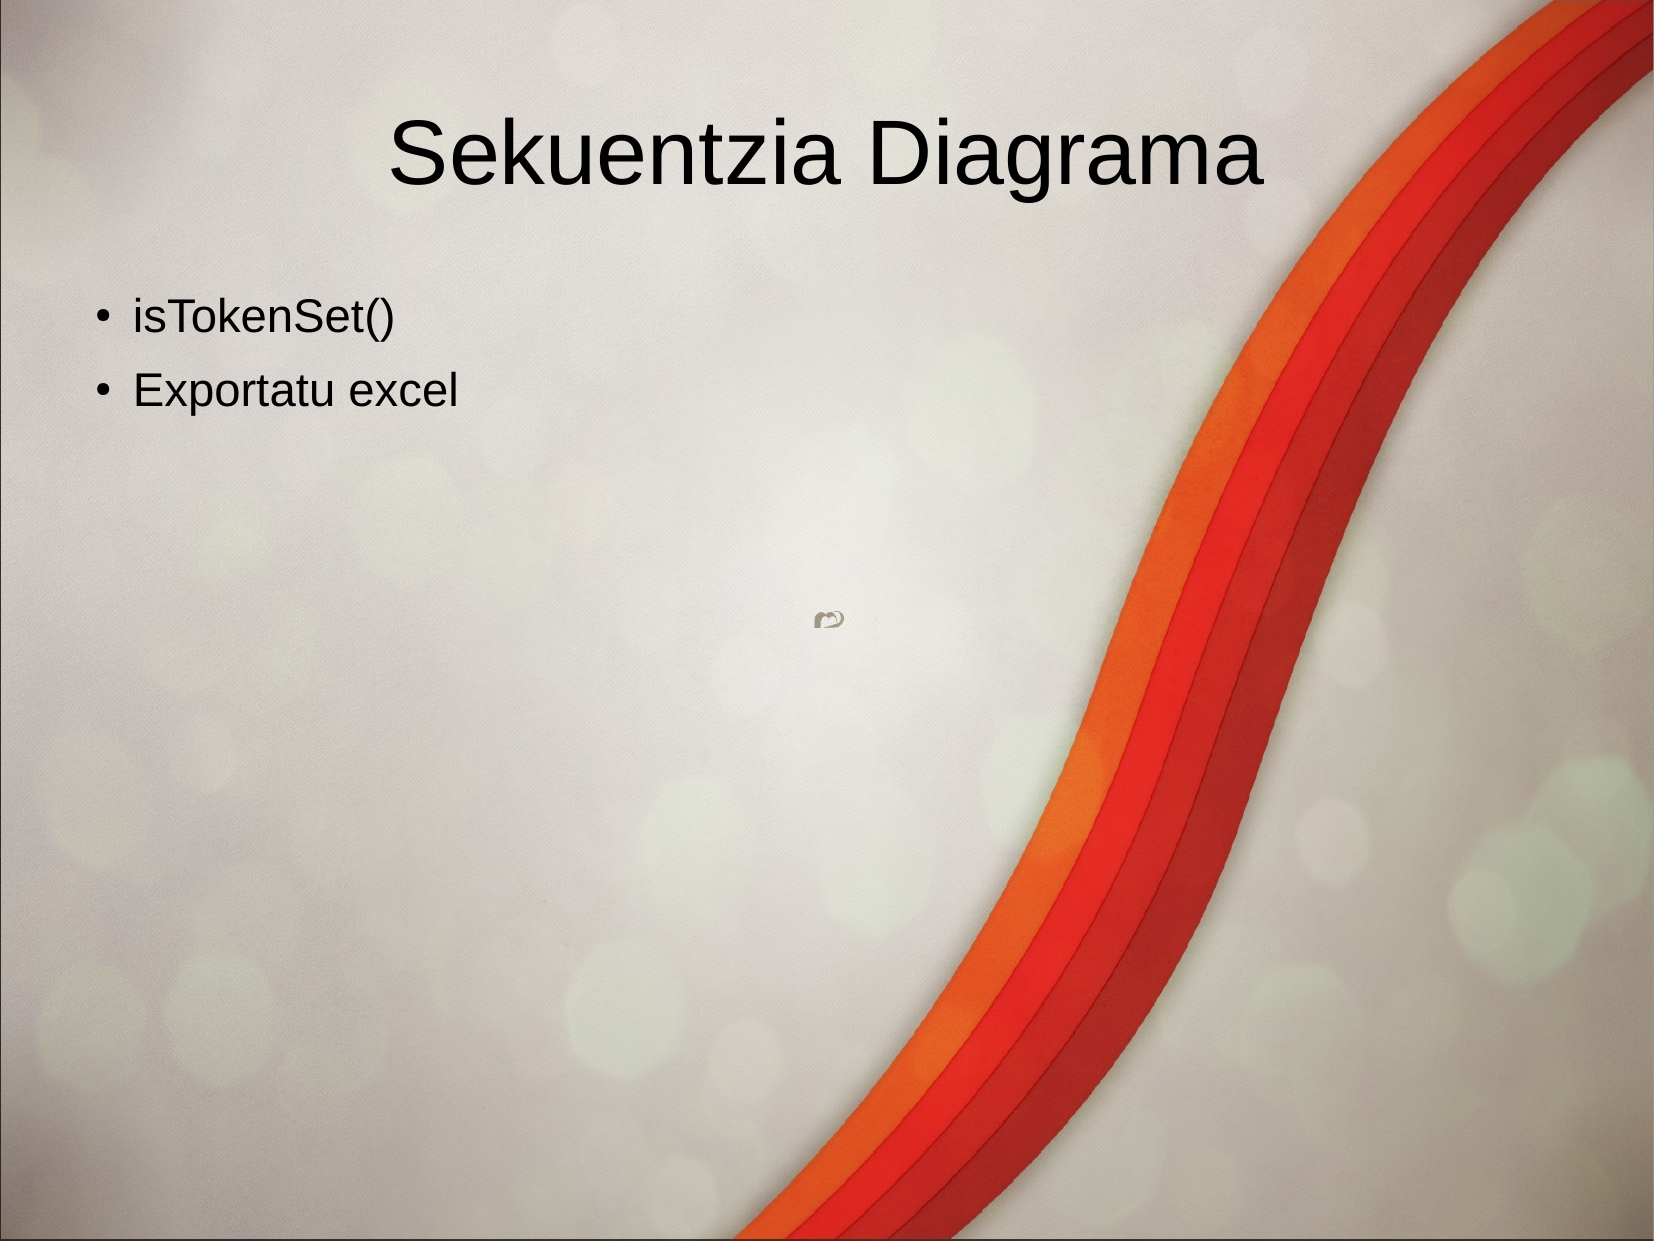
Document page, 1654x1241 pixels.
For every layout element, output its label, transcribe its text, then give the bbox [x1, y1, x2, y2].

list isTokenSet() Exportatu excel [82, 290, 461, 426]
picture [0, 0, 1654, 1241]
title Sekuentzia Diagrama [82, 49, 1571, 257]
